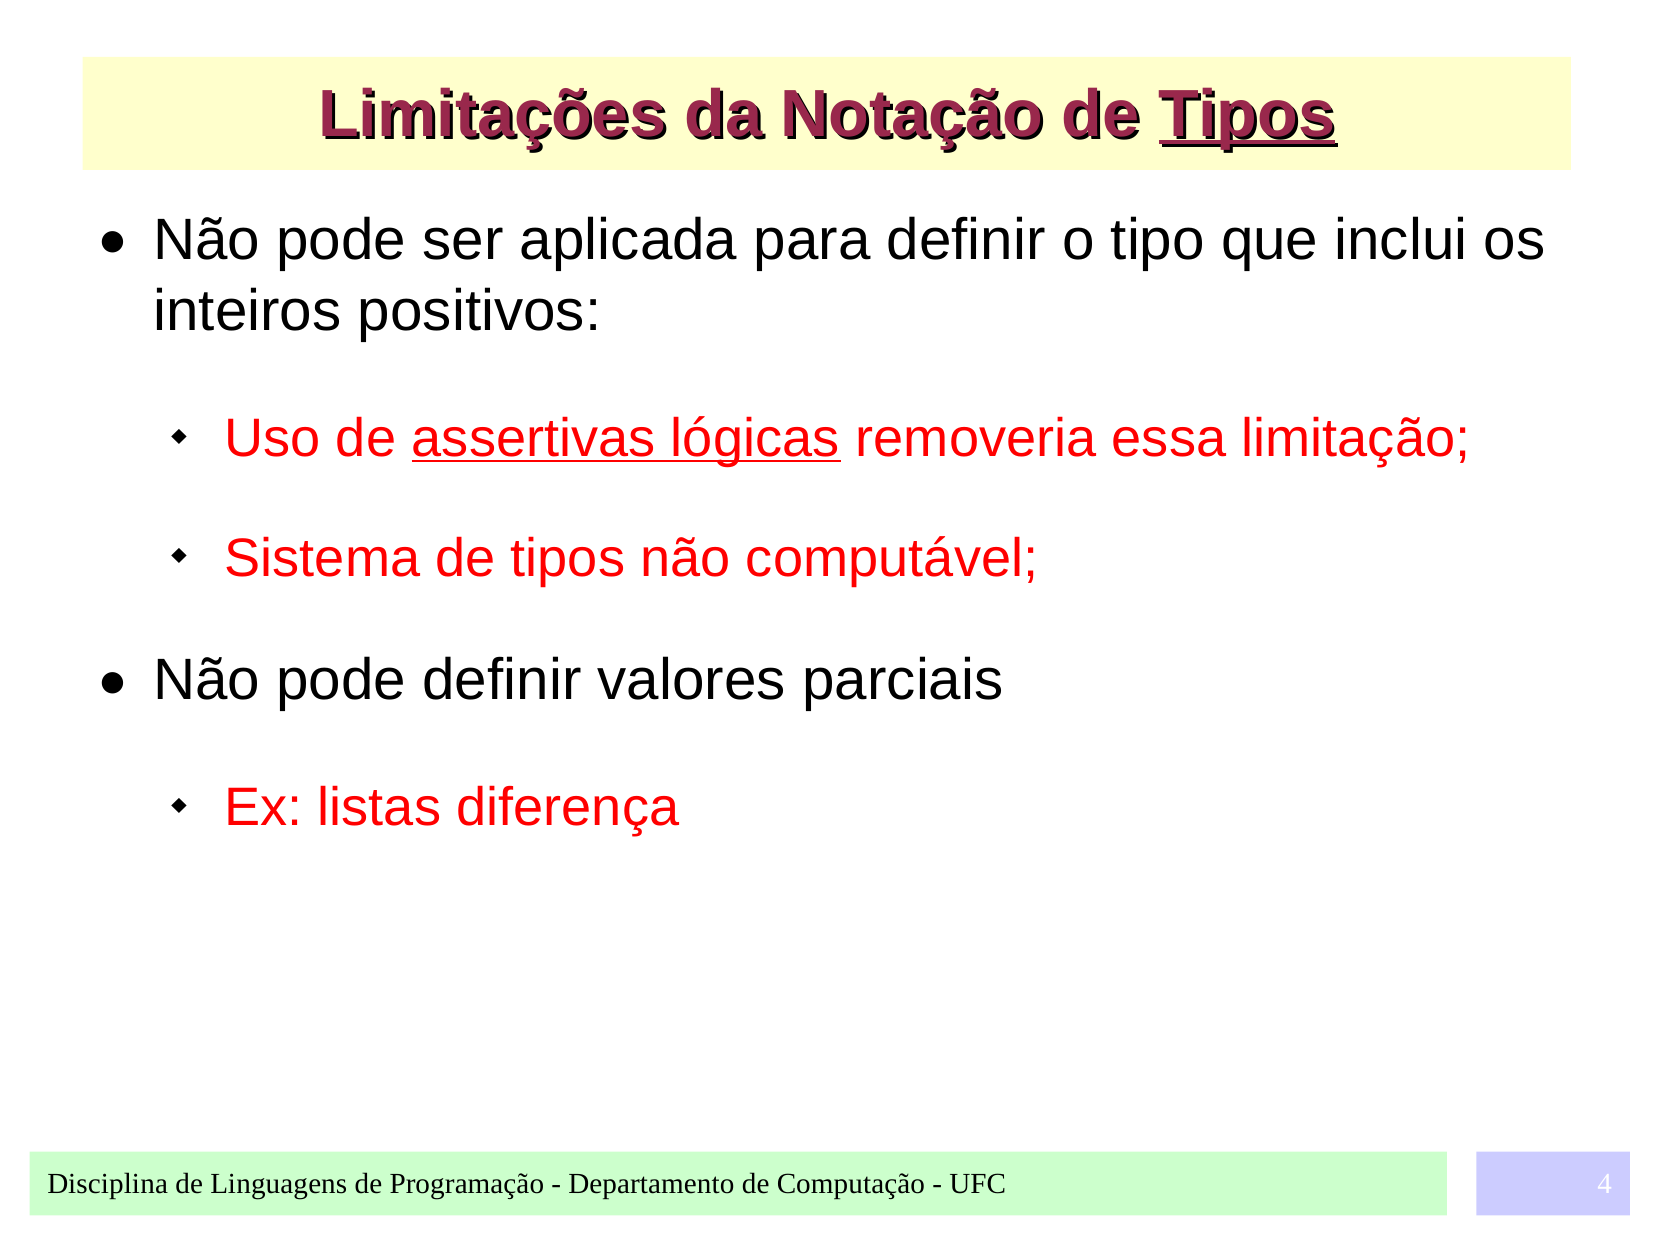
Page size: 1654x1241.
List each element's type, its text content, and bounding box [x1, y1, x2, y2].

title Limitações da Notação de Tipos [82, 56, 1571, 170]
list Não pode ser aplicada para definir o tipo que inclui os inteiros positivos: Uso de assertivas lógicas removeria essa limitação; Sistema de tipos não computável; Não pode definir valores parciais Ex: listas diferença [82, 206, 1571, 1137]
